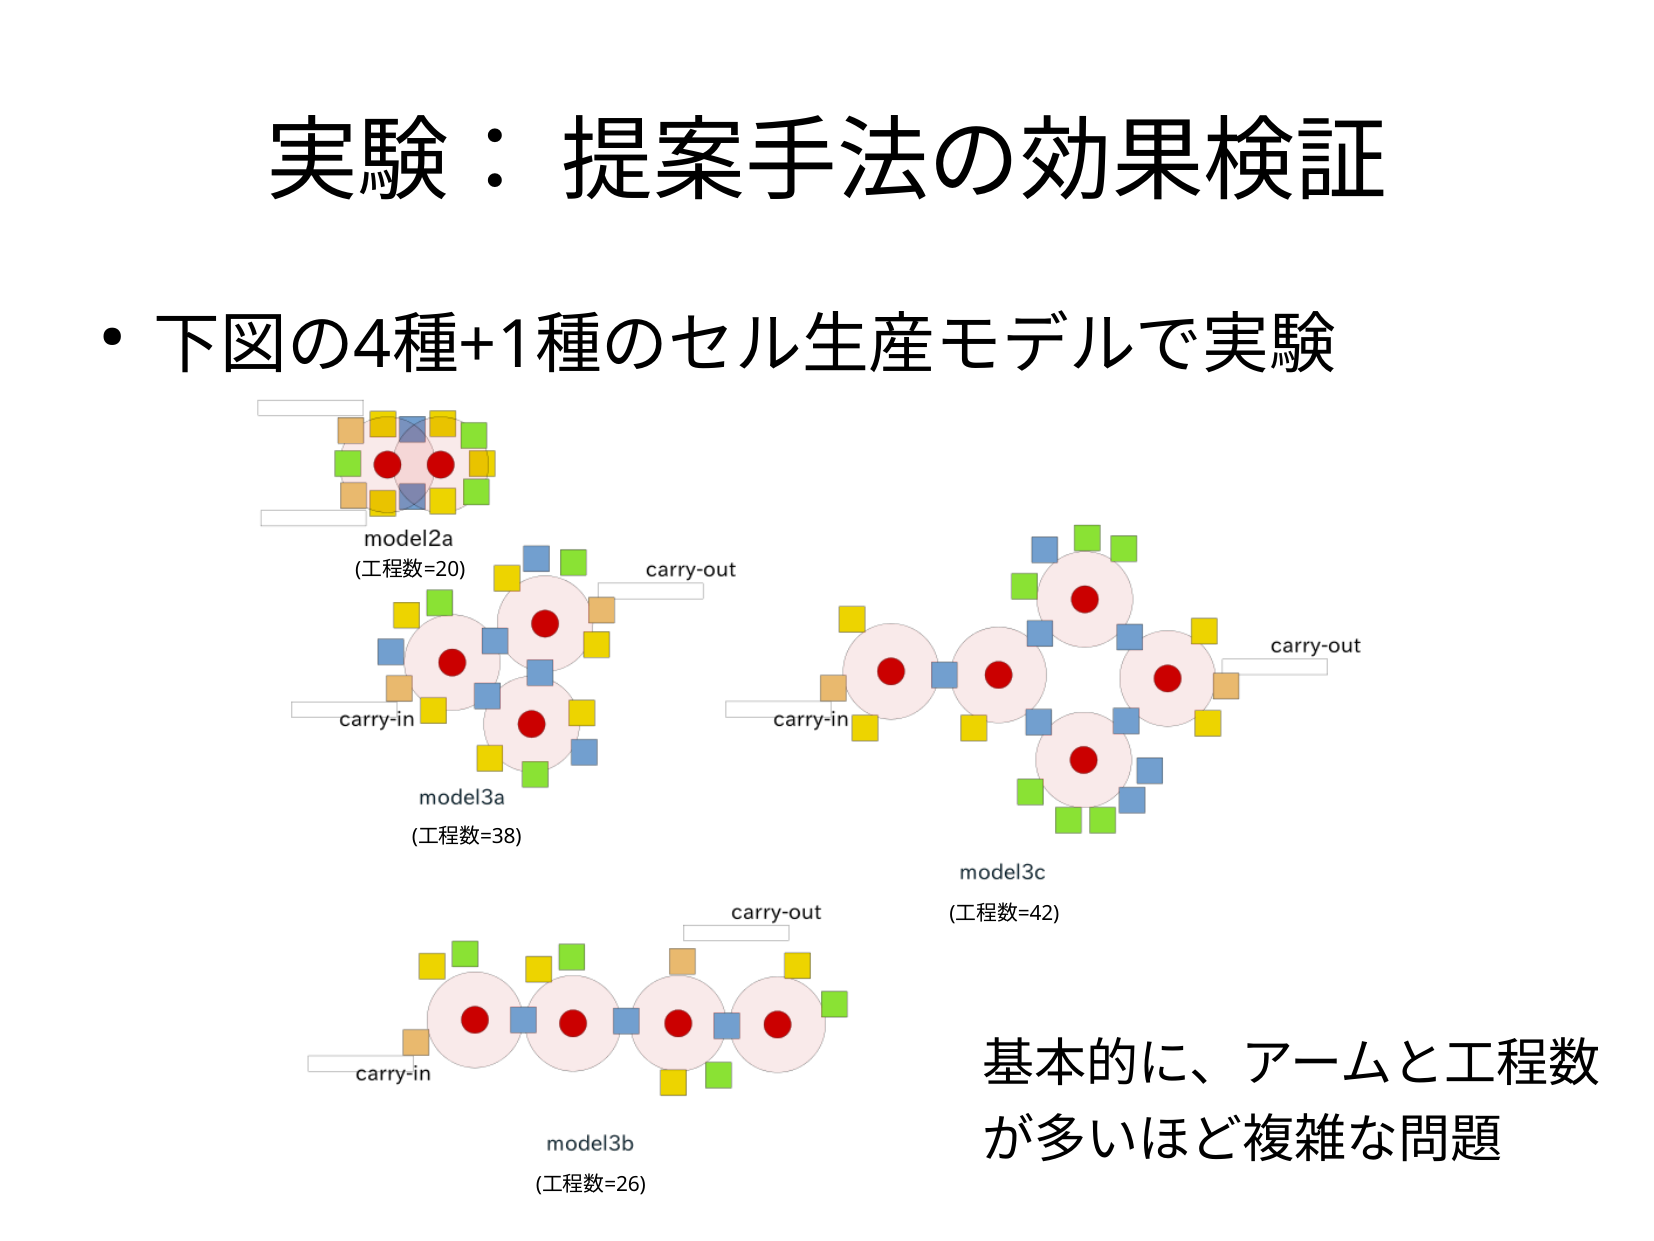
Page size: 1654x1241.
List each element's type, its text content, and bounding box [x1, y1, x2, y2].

picture [228, 366, 1459, 1237]
text_box (工程数=38) [397, 812, 579, 848]
text_box (工程数=26) [521, 1160, 703, 1197]
list 下図の4種+1種のセル生産モデルで実験 [82, 290, 1538, 1010]
text_box (工程数=20) [340, 545, 523, 582]
title 実験： 提案手法の効果検証 [82, 49, 1571, 257]
text_box (工程数=42) [934, 888, 1117, 925]
text_box 基本的に、アームと工程数が多いほど複雑な問題 [968, 1014, 1624, 1241]
